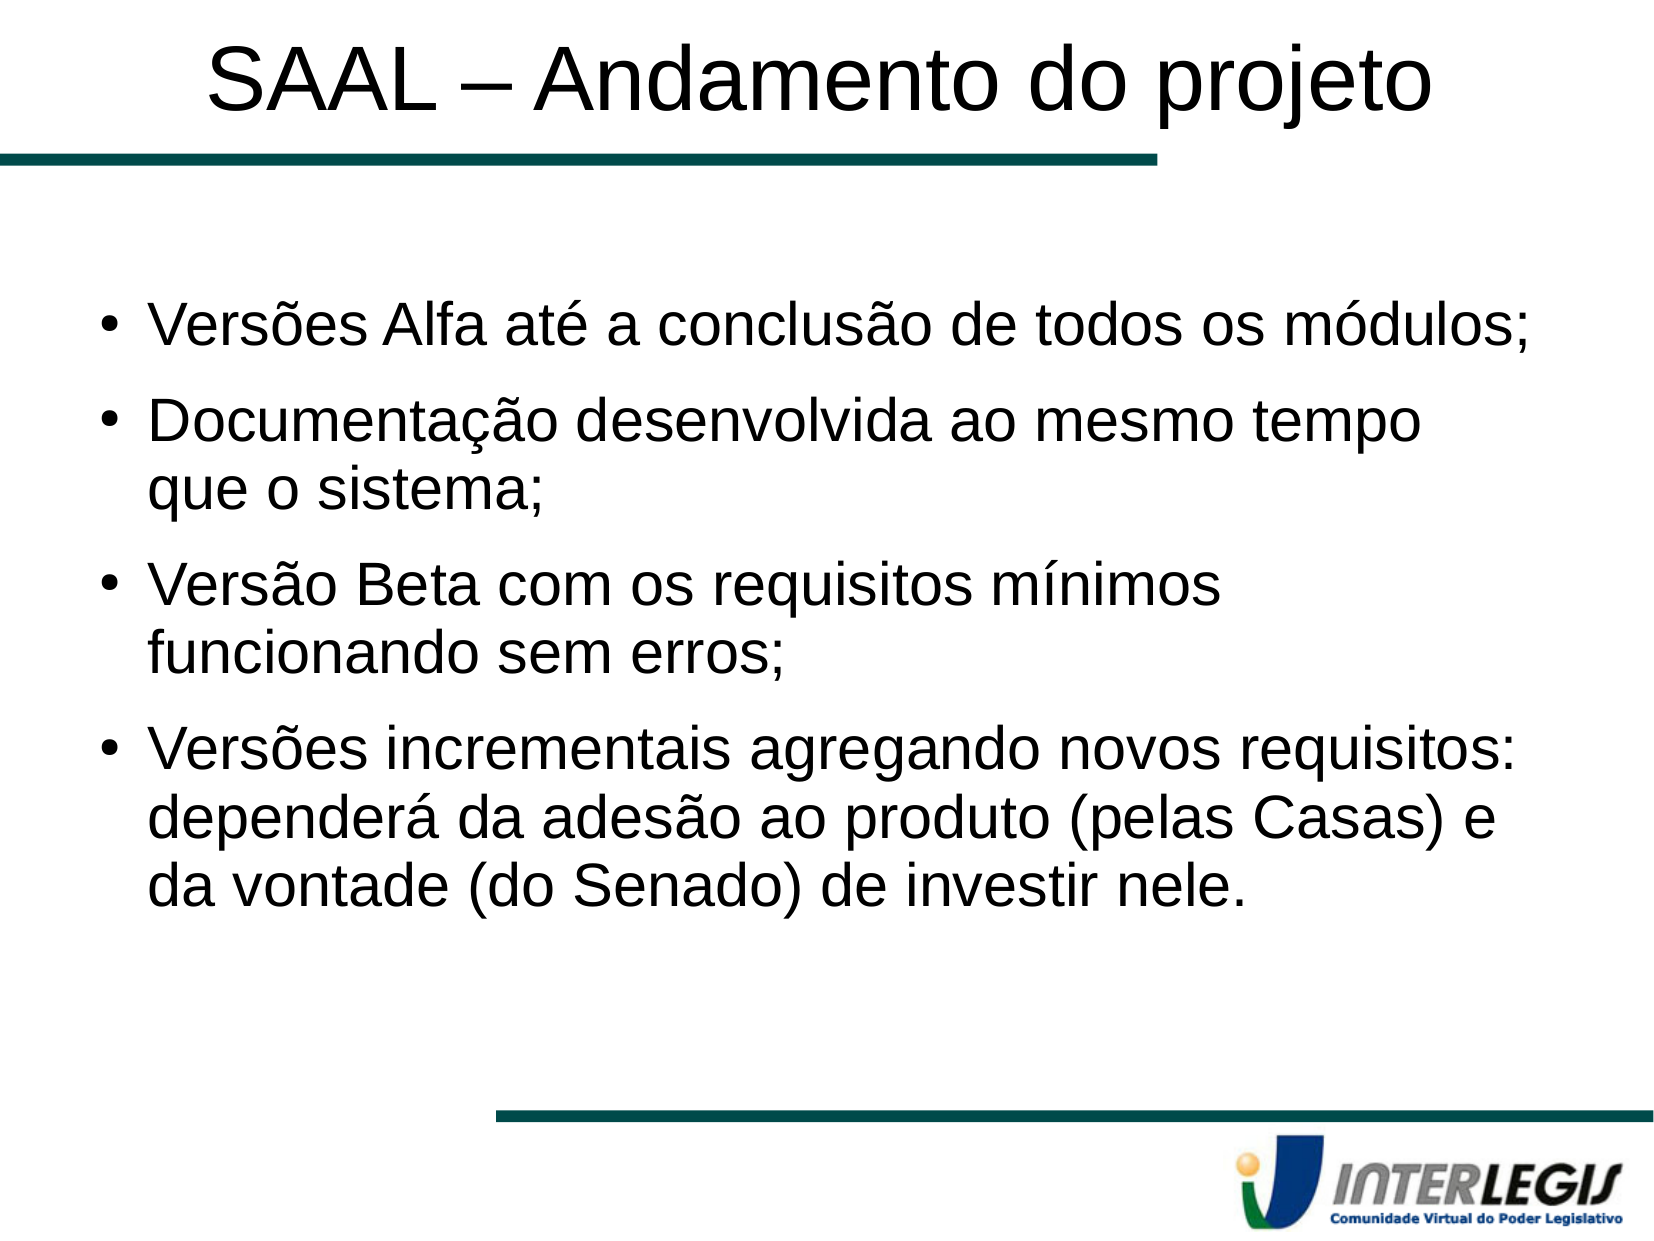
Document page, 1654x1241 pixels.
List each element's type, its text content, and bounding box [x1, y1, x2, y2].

picture [1223, 1124, 1630, 1232]
text_box [0, 153, 1158, 166]
title SAAL – Andamento do projeto [70, 27, 1571, 131]
list Versões Alfa até a conclusão de todos os módulos; Documentação desenvolvida ao mesmo tempo que o sistema; Versão Beta com os requisitos mínimos funcionando sem erros; Versões incrementais agregando novos requisitos: dependerá da adesão ao produto (pelas Casas) e da vontade (do Senado) de investir nele. [82, 290, 1538, 1010]
text_box [496, 1110, 1654, 1123]
